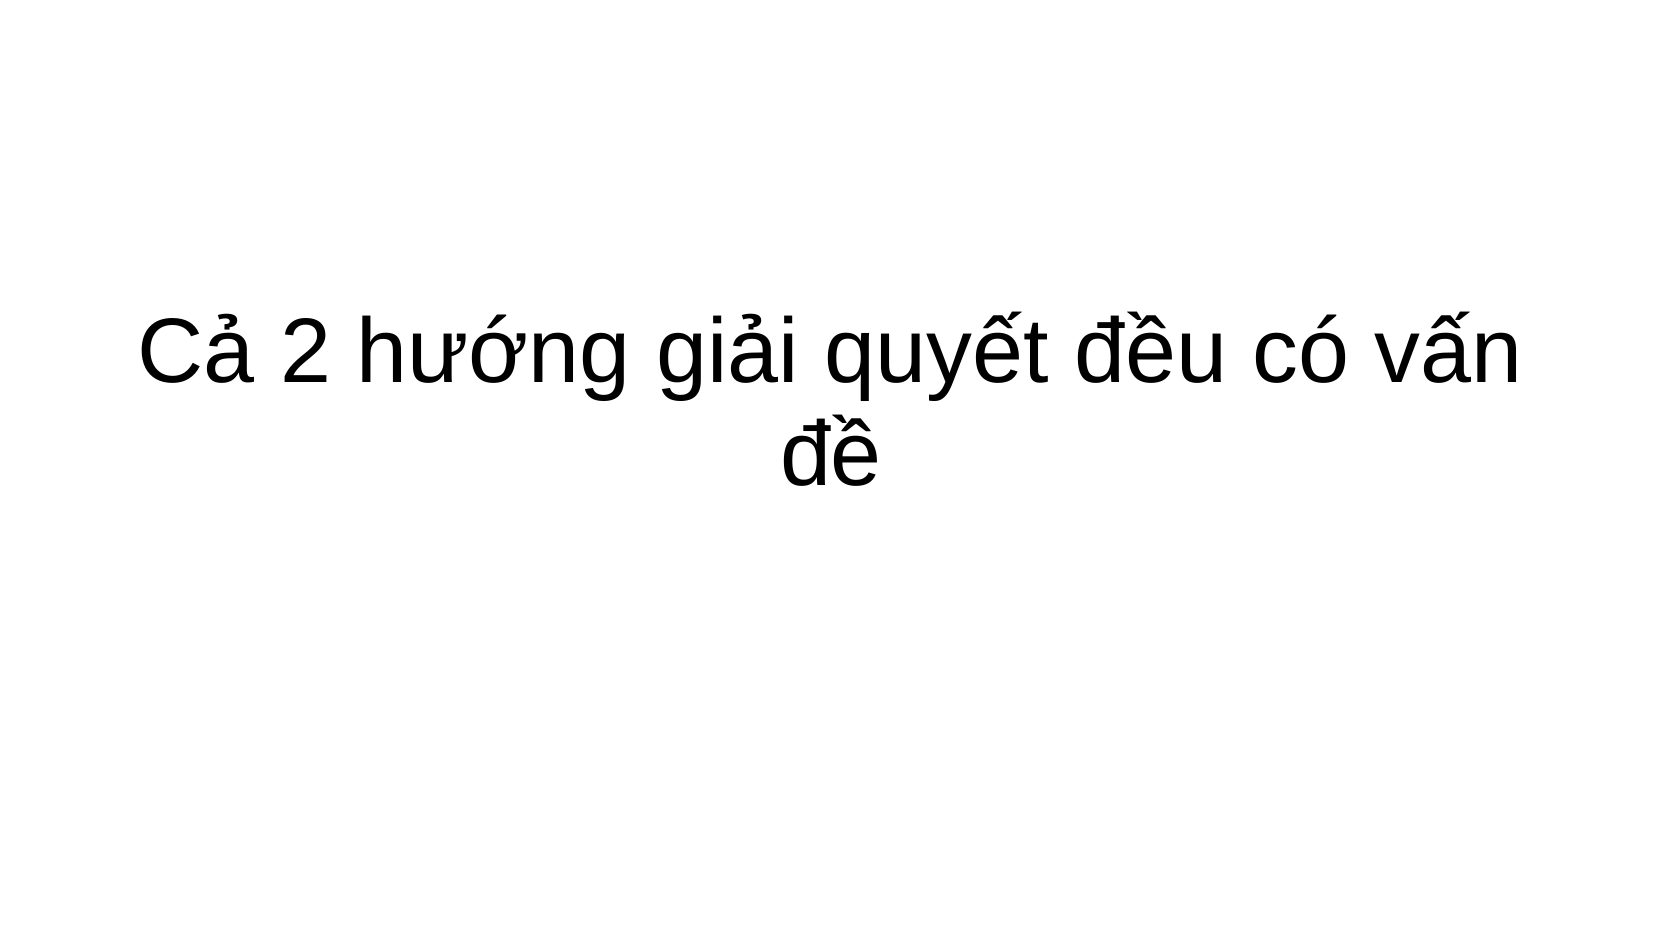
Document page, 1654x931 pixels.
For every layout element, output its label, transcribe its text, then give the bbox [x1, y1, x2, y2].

title Cả 2 hướng giải quyết đều có vấn đề [86, 299, 1576, 505]
